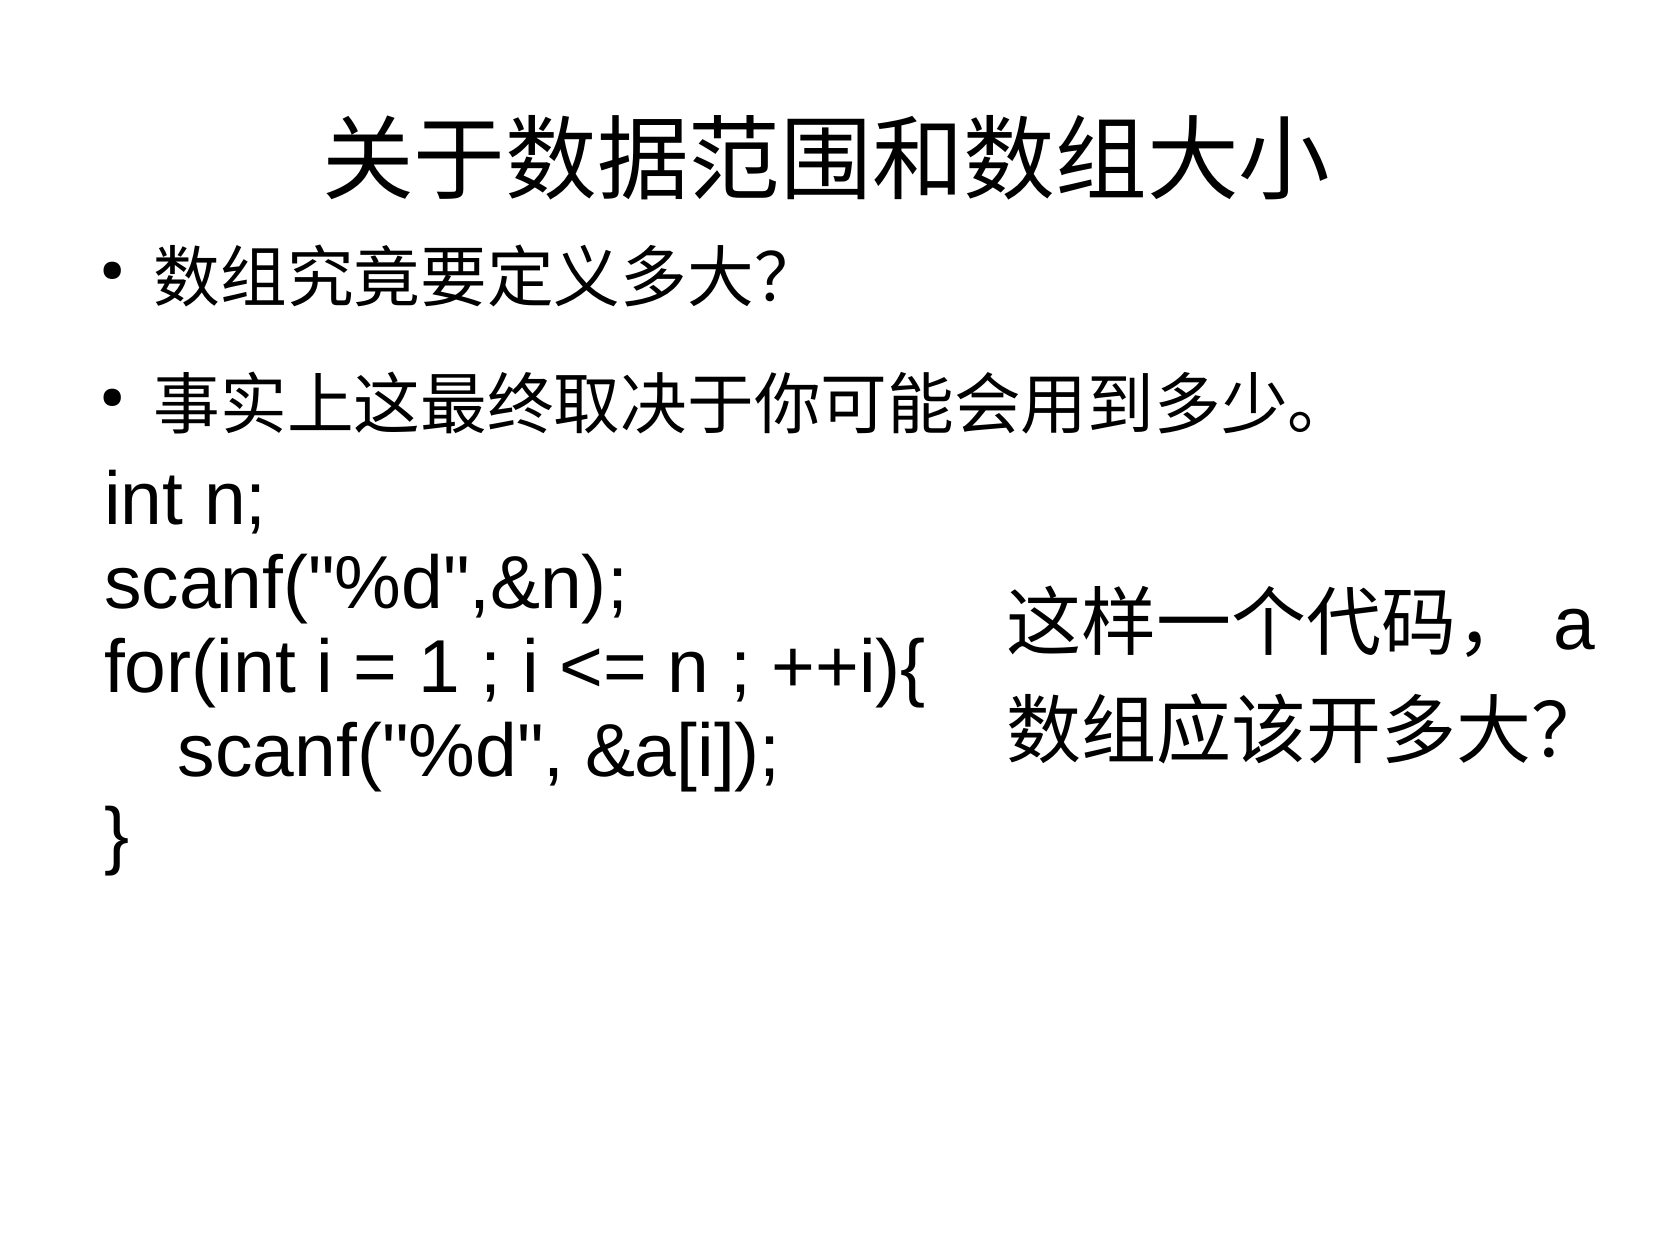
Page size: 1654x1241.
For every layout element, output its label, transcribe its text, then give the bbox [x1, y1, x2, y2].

text_box int n; scanf("%d",&n); for(int i = 1 ; i <= n ; ++i){ scanf("%d", &a[i]); } [89, 448, 945, 1052]
text_box 这样一个代码，a数组应该开多大？ [992, 555, 1625, 839]
title 关于数据范围和数组大小 [82, 49, 1571, 224]
list 数组究竟要定义多大？ 事实上这最终取决于你可能会用到多少。 [82, 224, 1571, 1217]
